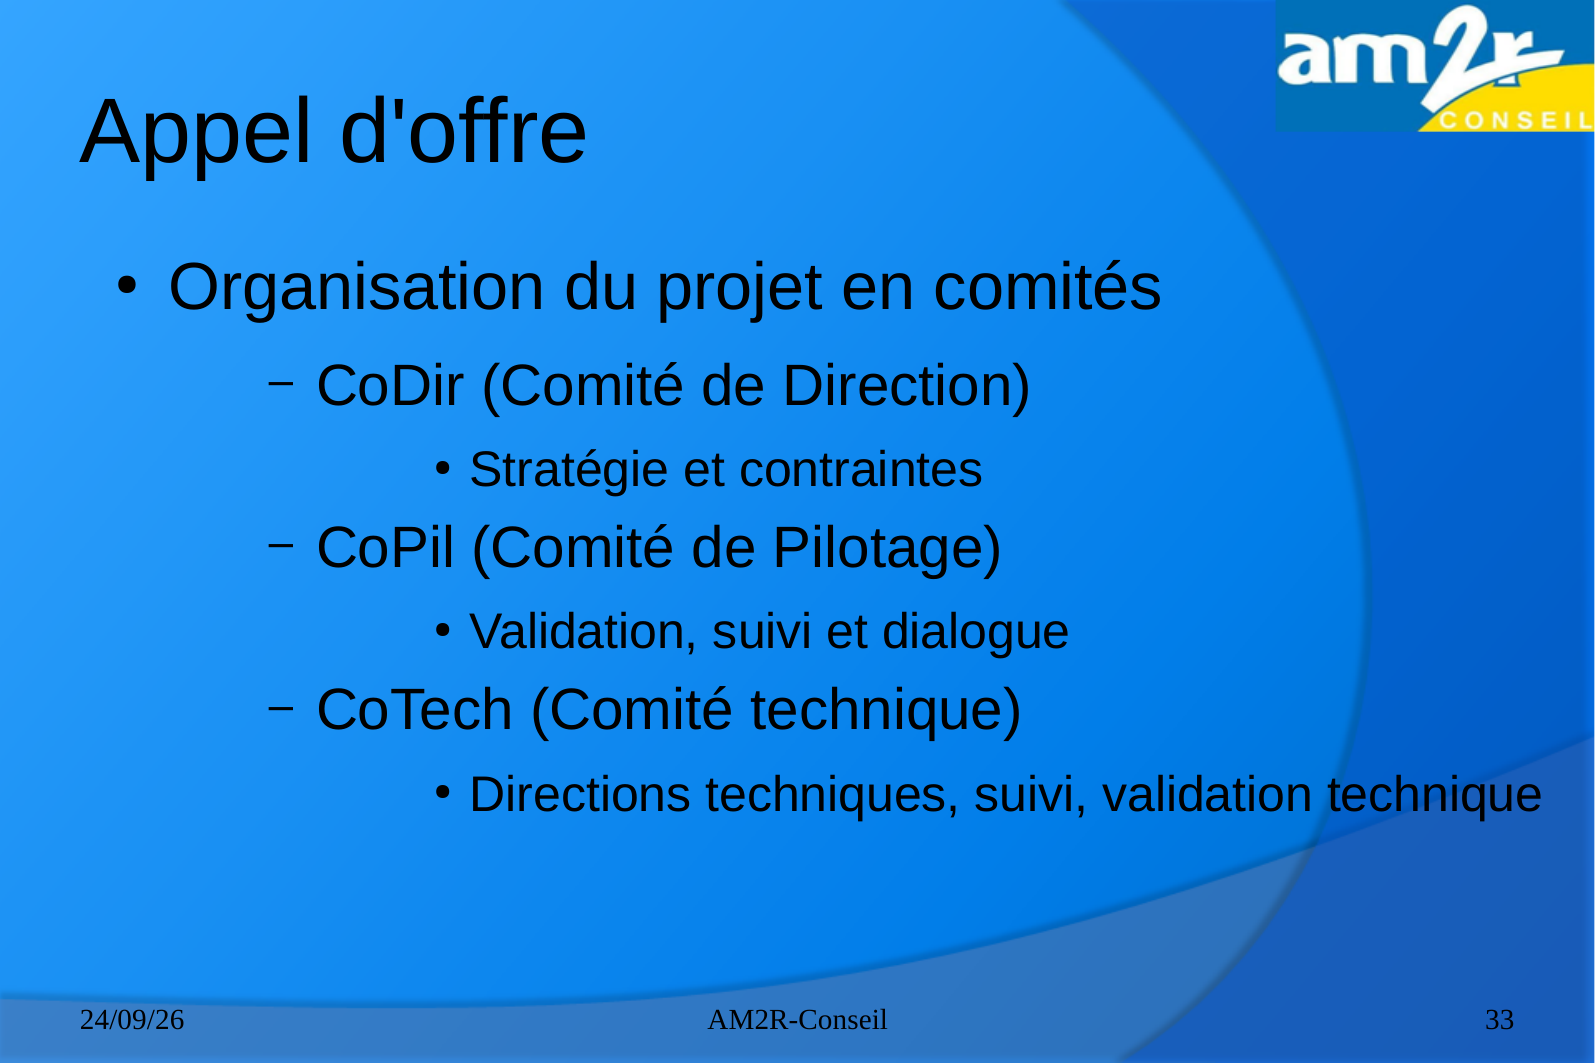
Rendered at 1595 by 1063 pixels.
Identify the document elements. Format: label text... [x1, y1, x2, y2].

title Appel d'offre [79, 49, 1241, 213]
list Organisation du projet en comités CoDir (Comité de Direction) Stratégie et contraintes CoPil (Comité de Pilotage) Validation, suivi et dialogue CoTech (Comité technique) Directions techniques, suivi, validation technique [79, 248, 1565, 960]
picture [0, 0, 1595, 1063]
